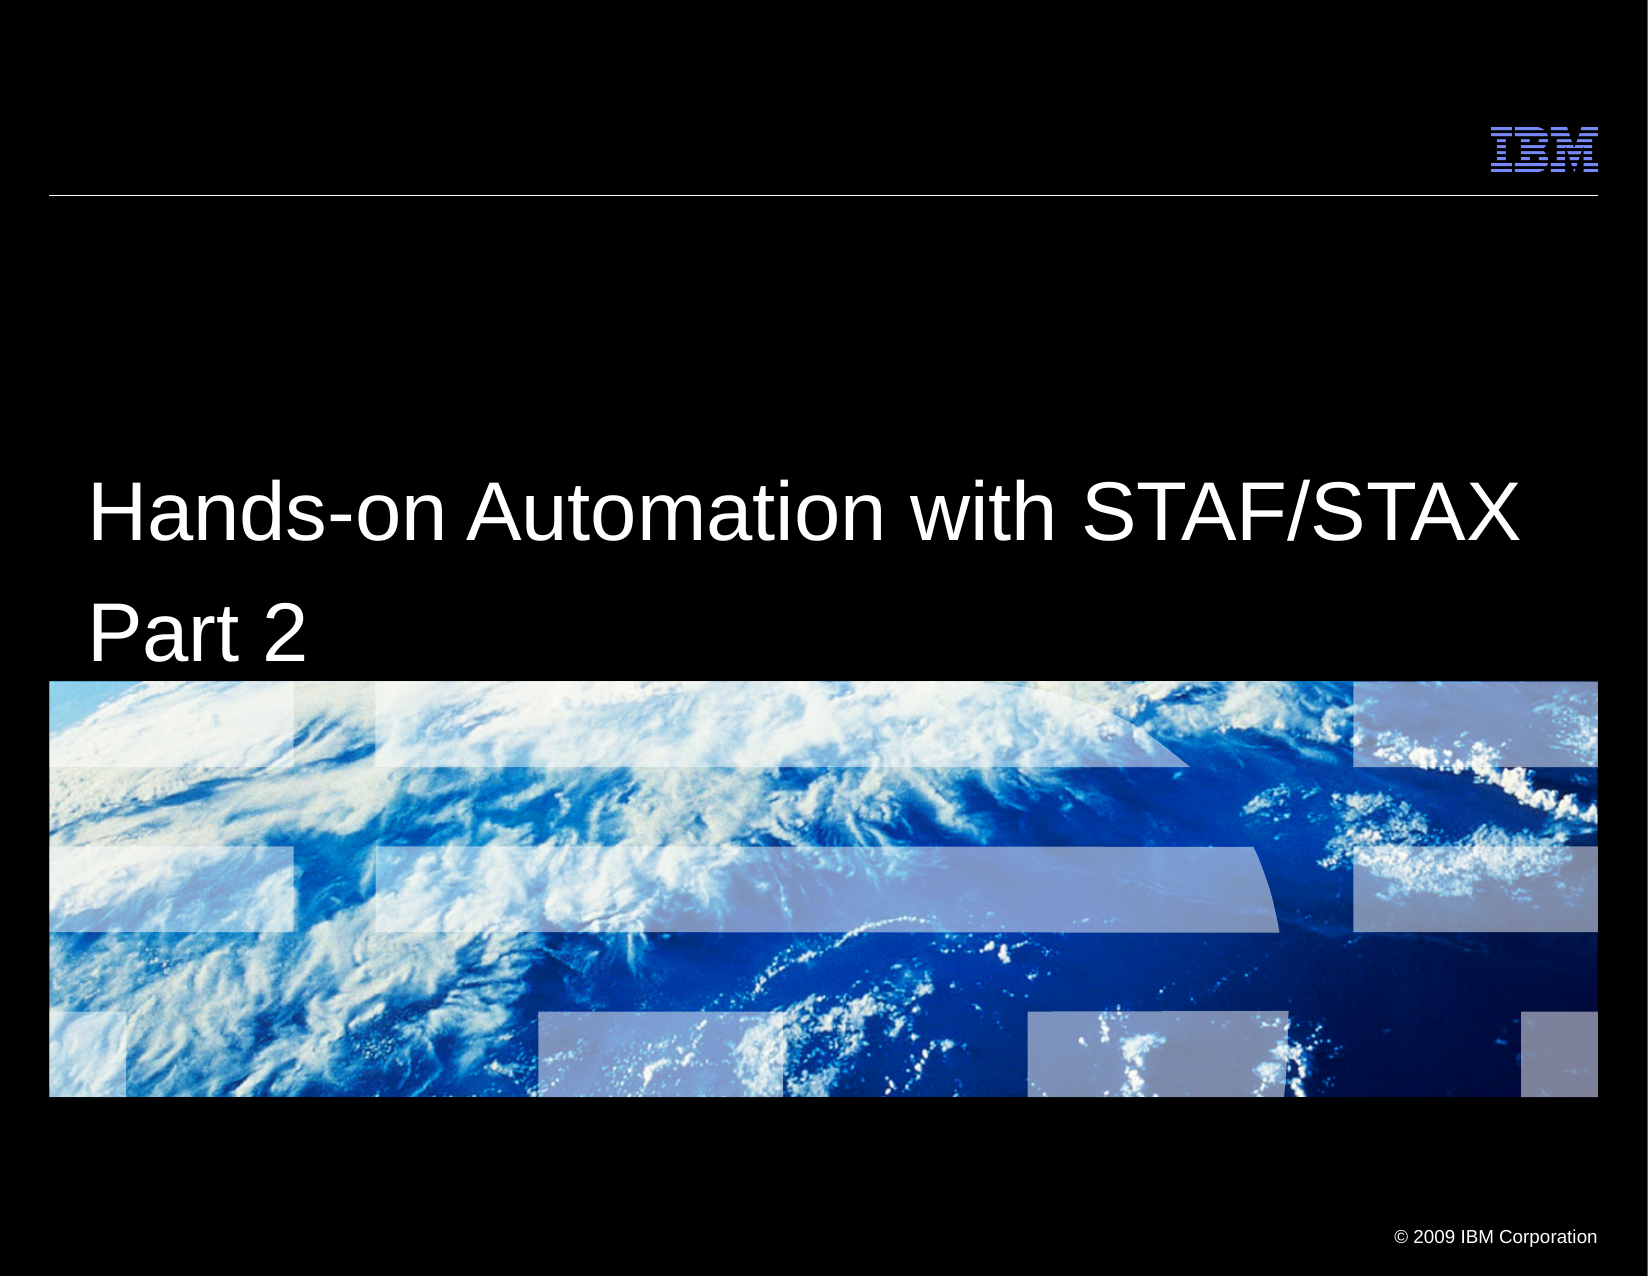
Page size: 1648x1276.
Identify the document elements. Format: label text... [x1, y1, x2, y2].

title Hands-on Automation with STAF/STAX Part 2 [70, 414, 1648, 688]
picture [49, 688, 1598, 1097]
picture [1491, 127, 1598, 172]
